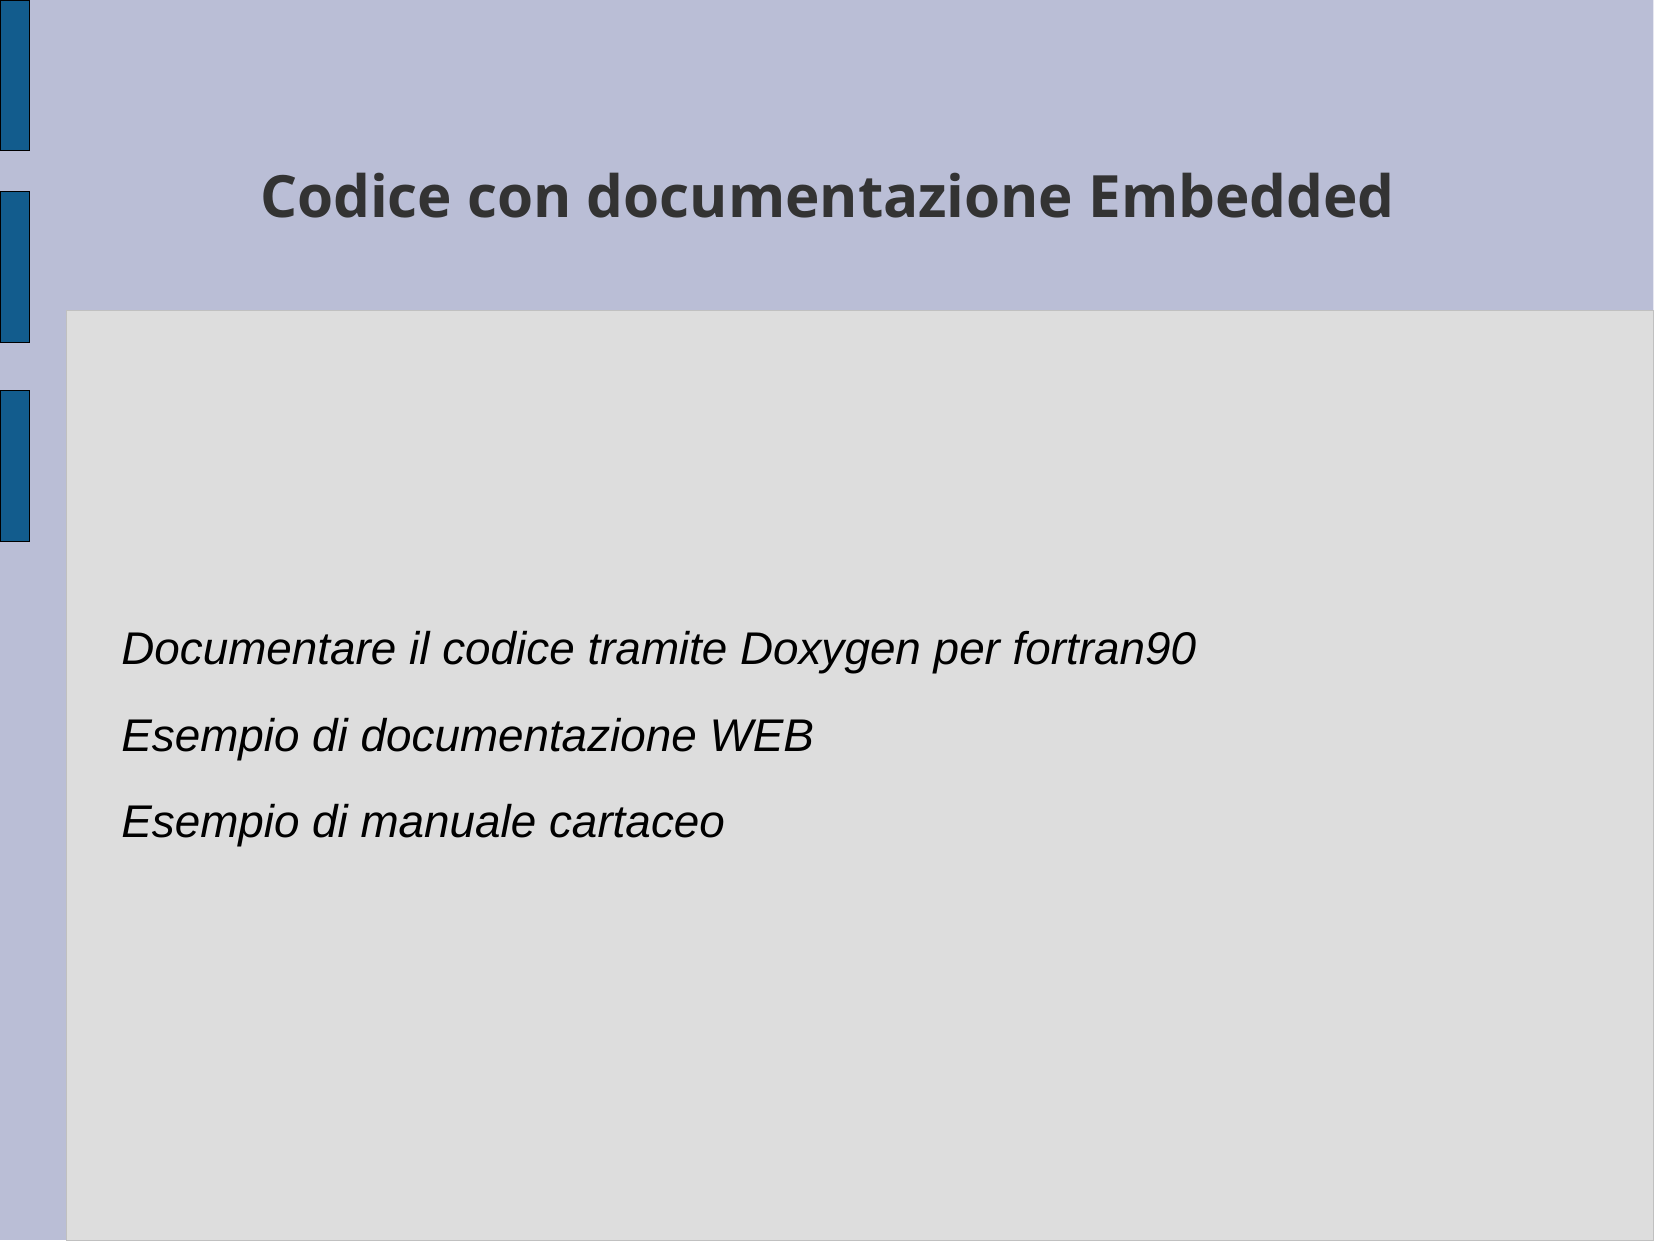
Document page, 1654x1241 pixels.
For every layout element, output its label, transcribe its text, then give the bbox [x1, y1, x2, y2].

title Codice con documentazione Embedded [121, 91, 1534, 299]
subtitle Documentare il codice tramite Doxygen per fortran90 Esempio di documentazione WEB Esempio di manuale cartaceo [121, 344, 1534, 1127]
